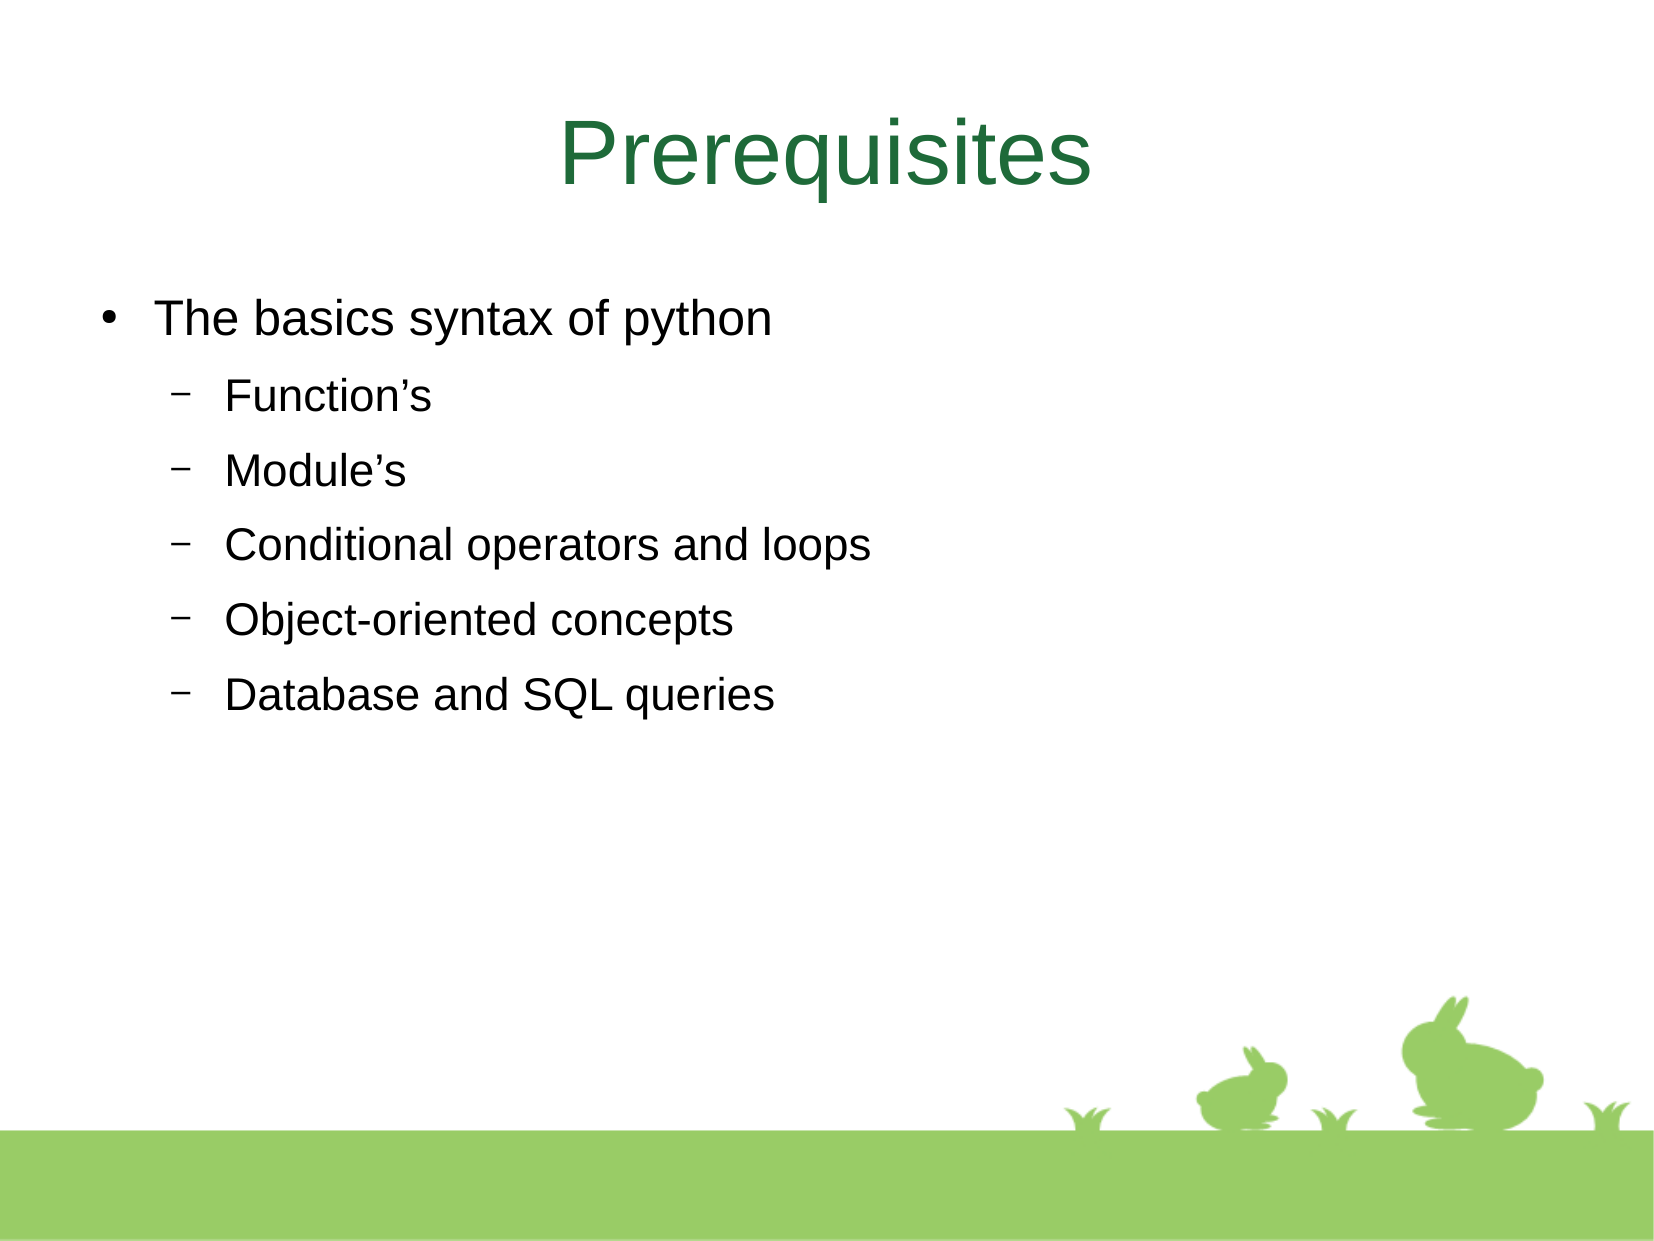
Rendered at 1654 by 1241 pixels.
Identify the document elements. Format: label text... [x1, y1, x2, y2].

picture [0, 0, 1654, 1241]
list The basics syntax of python Function’s Module’s Conditional operators and loops Object-oriented concepts Database and SQL queries [82, 290, 1571, 1010]
title Prerequisites [82, 49, 1571, 257]
